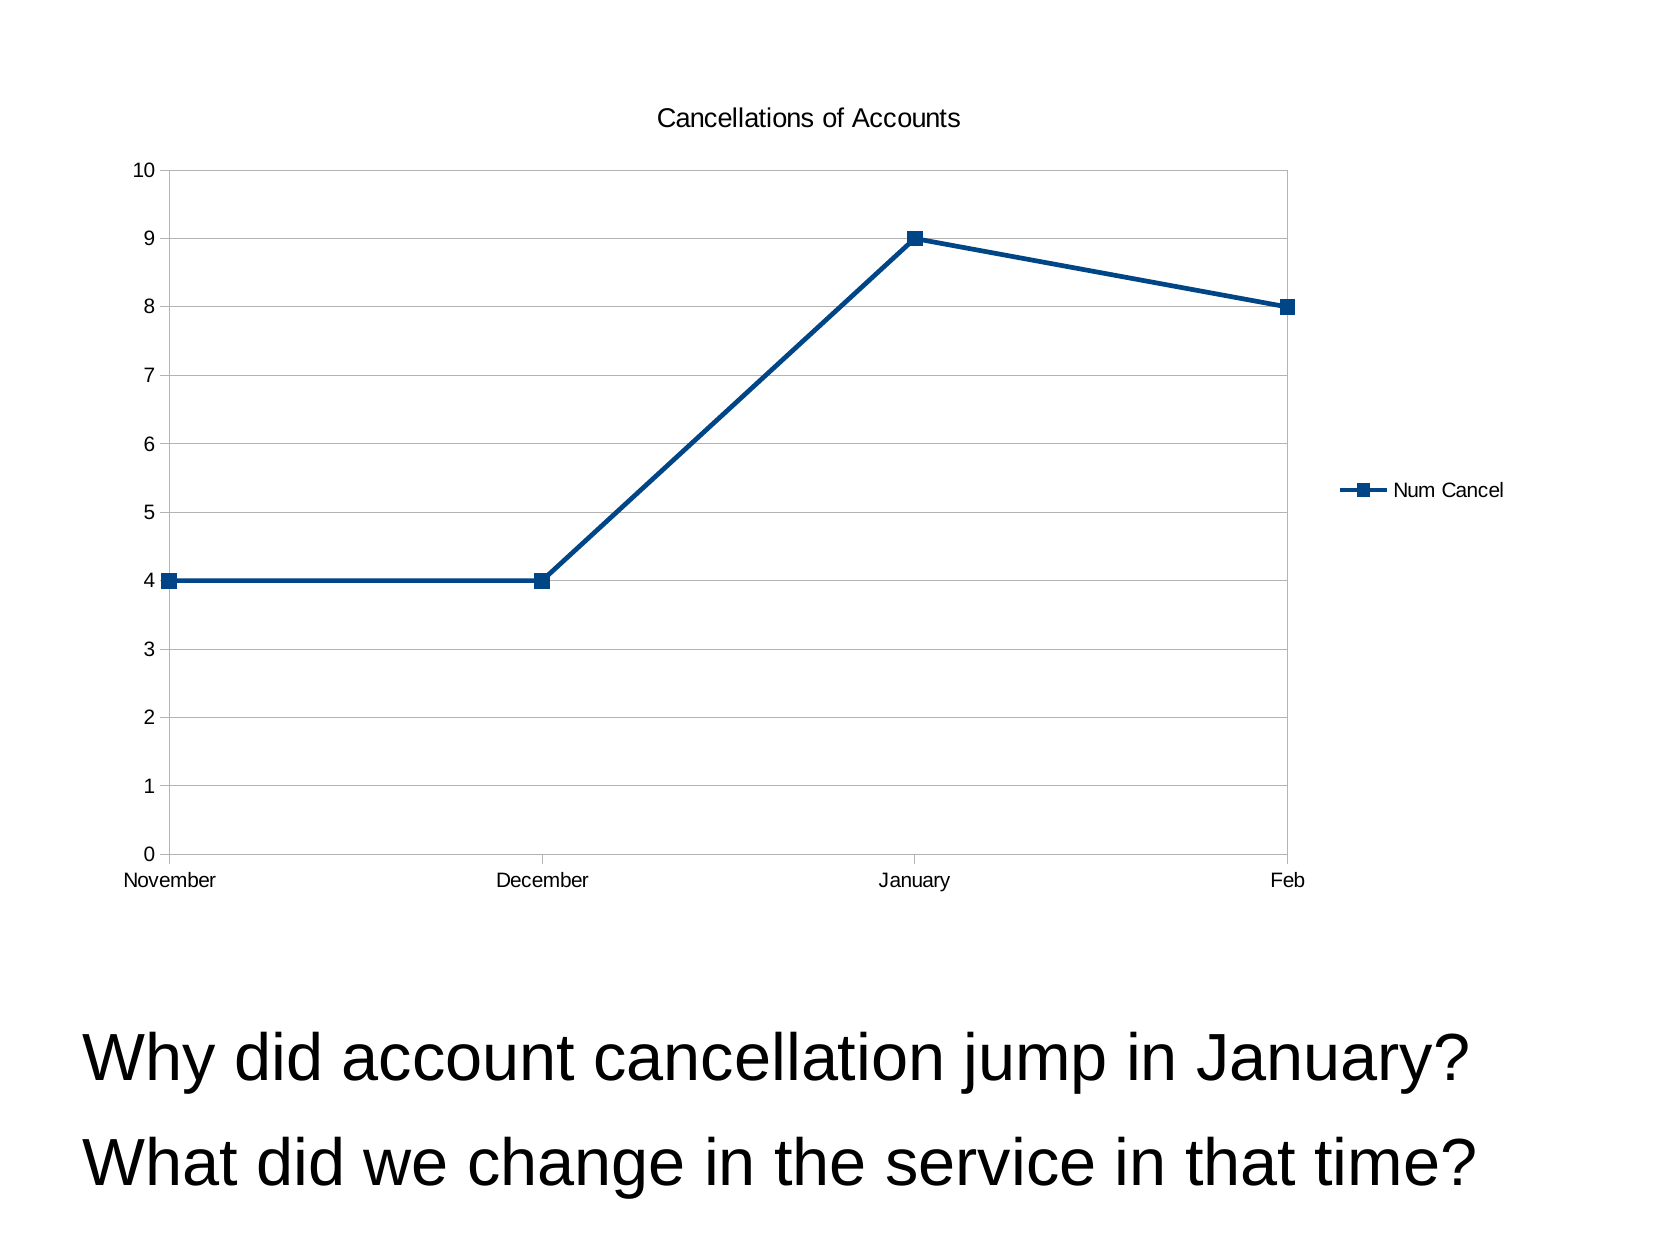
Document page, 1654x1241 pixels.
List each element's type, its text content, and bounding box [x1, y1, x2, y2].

list Why did account cancellation jump in January? What did we change in the service in that time? [82, 290, 1571, 1200]
chart [94, 70, 1524, 910]
